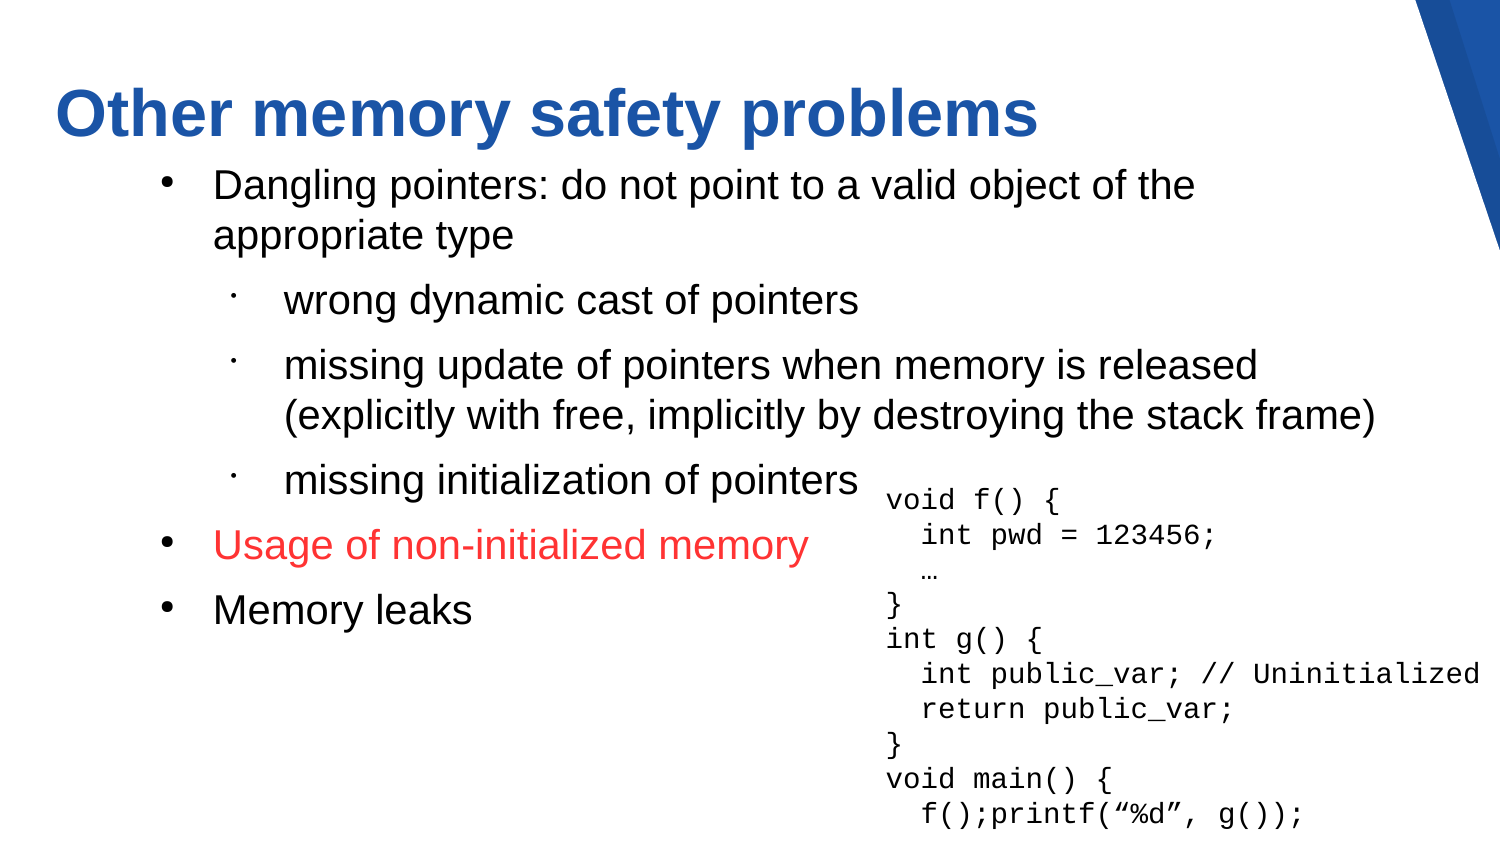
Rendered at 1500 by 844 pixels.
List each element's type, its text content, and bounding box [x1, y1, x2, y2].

list Dangling pointers: do not point to a valid object of the appropriate type wrong dynamic cast of pointers missing update of pointers when memory is released (explicitly with free, implicitly by destroying the stack frame) missing initialization of pointers Usage of non-initialized memory Memory leaks [127, 142, 1411, 643]
title Other memory safety problems [40, 97, 1306, 166]
list void f() { int pwd = 123456; … } int g() { int public_var; // Uninitialized return public_var; } void main() { f();printf(“%d”, g()); [870, 465, 1500, 844]
